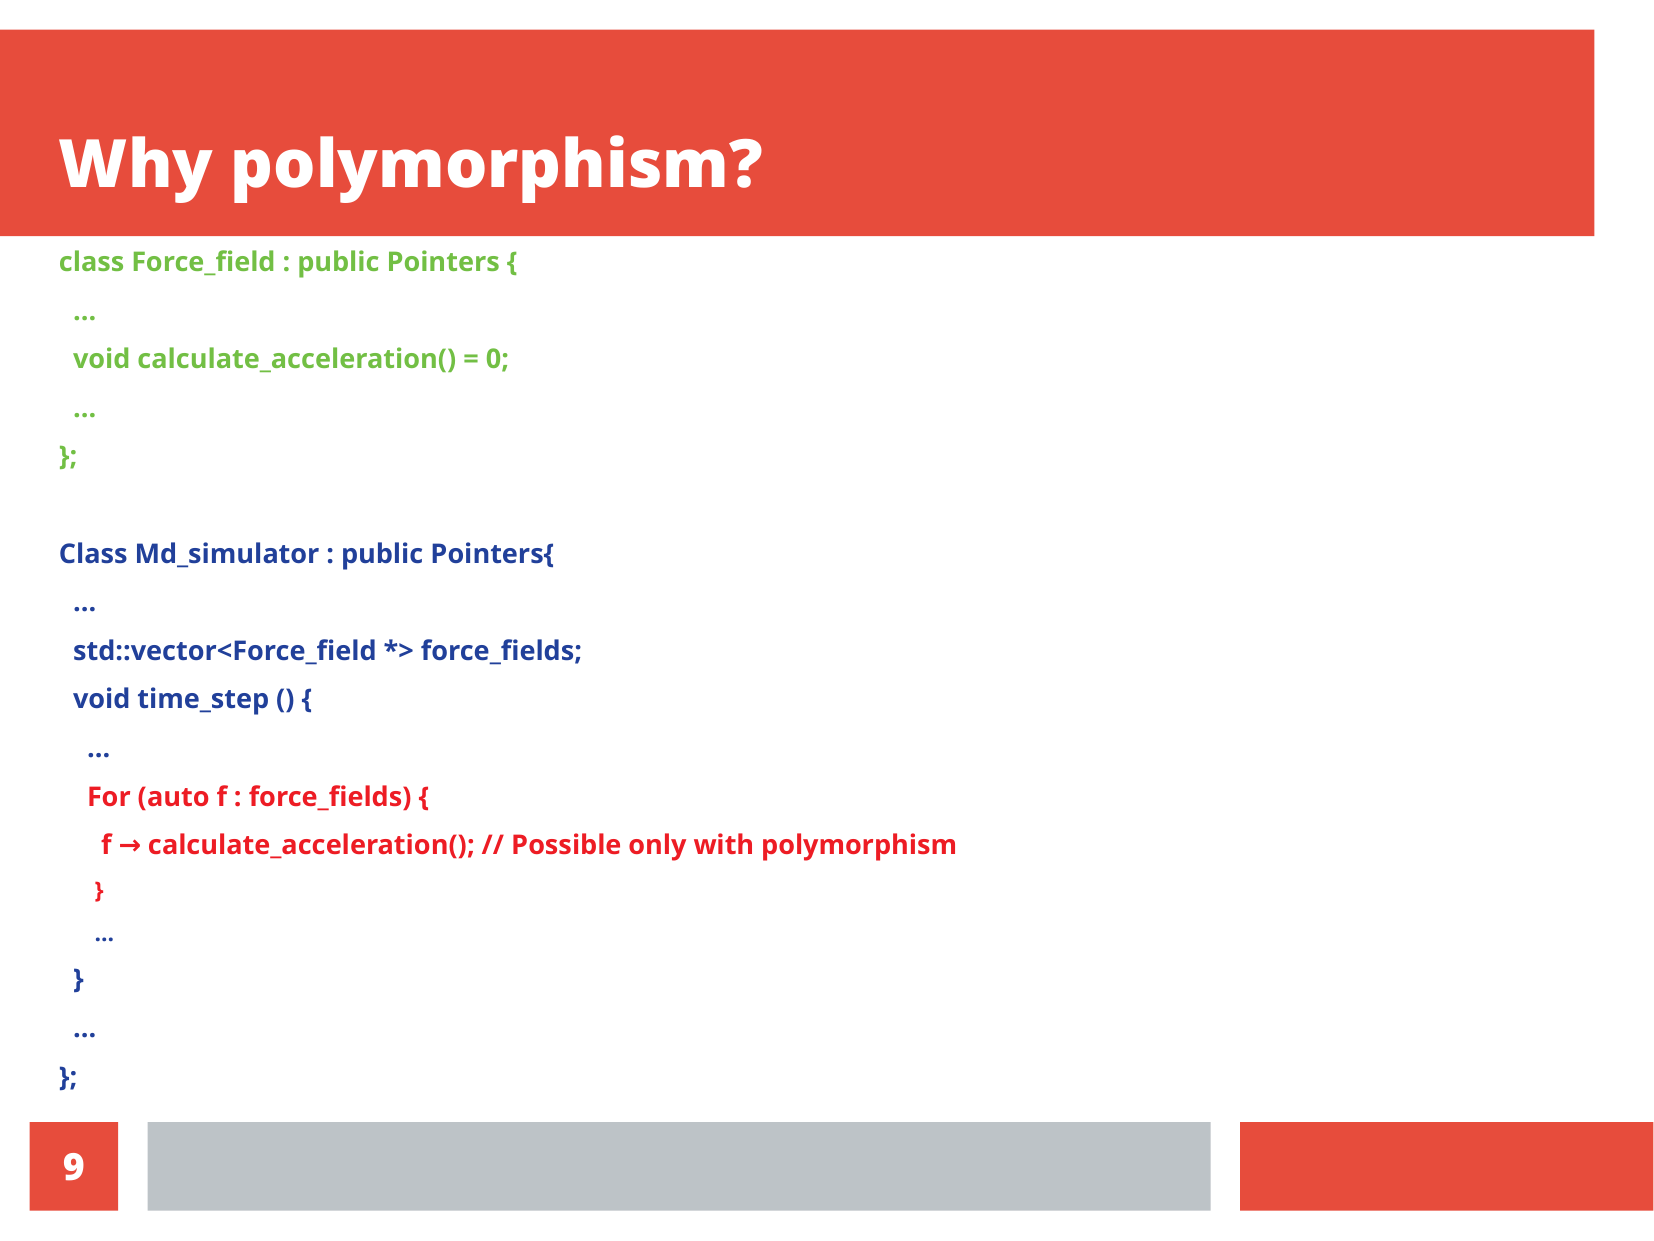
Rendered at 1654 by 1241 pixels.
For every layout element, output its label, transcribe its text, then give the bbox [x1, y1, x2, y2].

title Why polymorphism? [59, 59, 1595, 207]
list class Force_field : public Pointers { ... void calculate_acceleration() = 0; ... }; Class Md_simulator : public Pointers{ ... std::vector<Force_field *> force_fields; void time_step () { ... For (auto f : force_fields) { f → calculate_acceleration(); // Possible only with polymorphism } ... } ... }; [59, 242, 1565, 1111]
